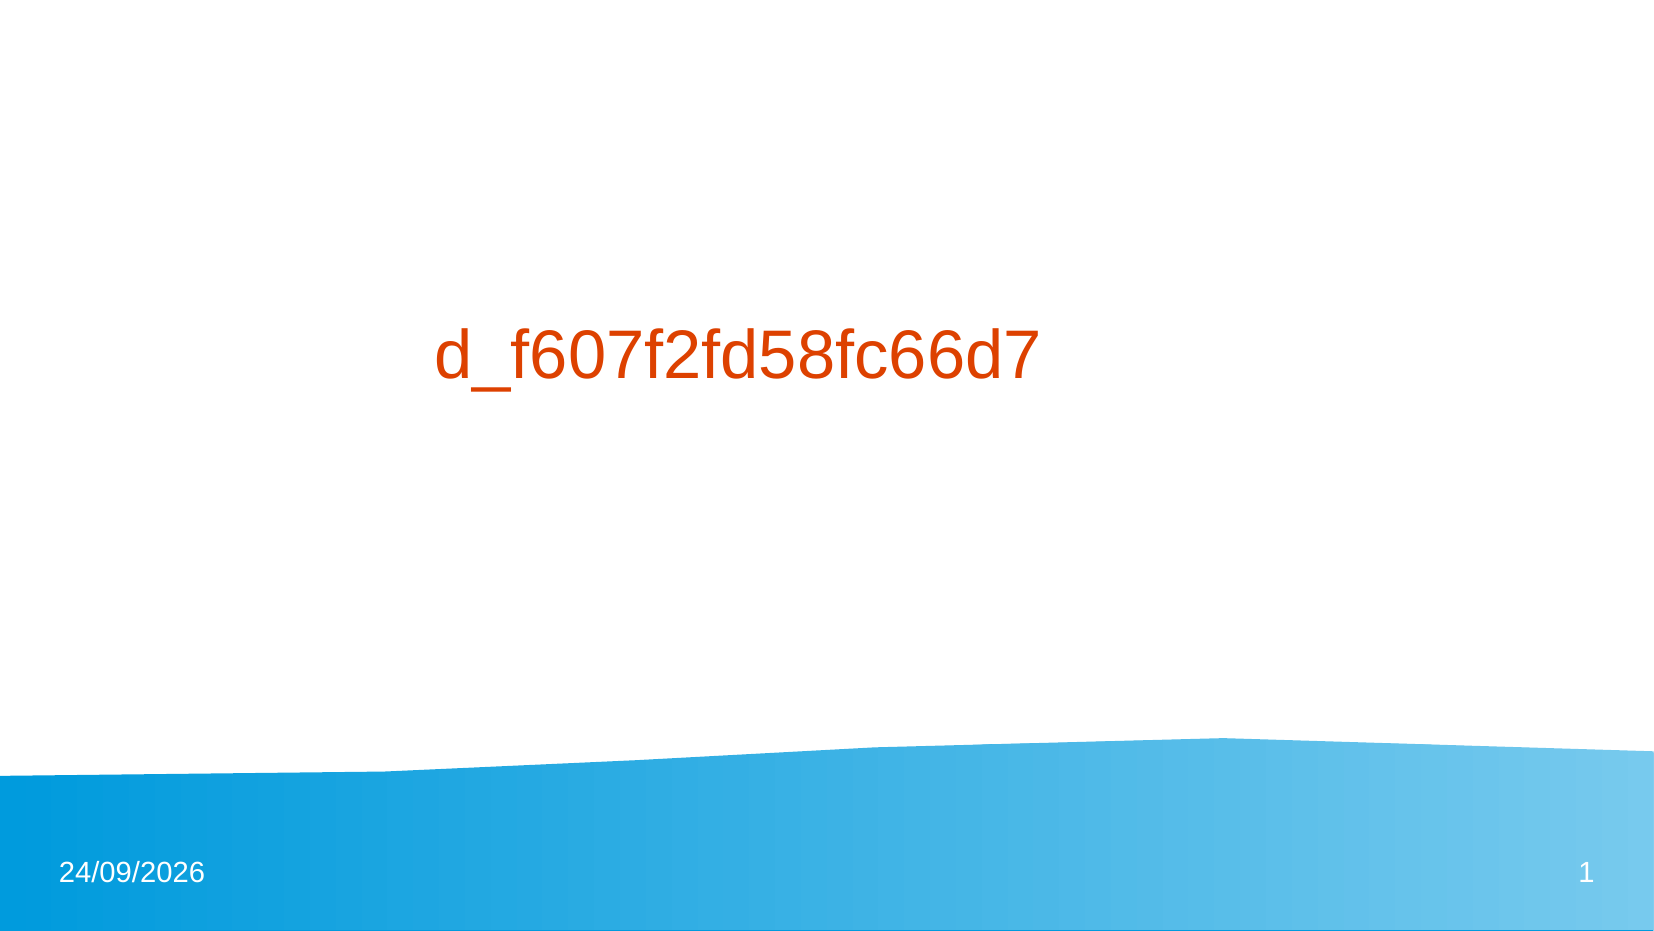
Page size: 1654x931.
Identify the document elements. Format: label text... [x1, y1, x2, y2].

title PHP Generator - Yield key word [0, 265, 1477, 443]
